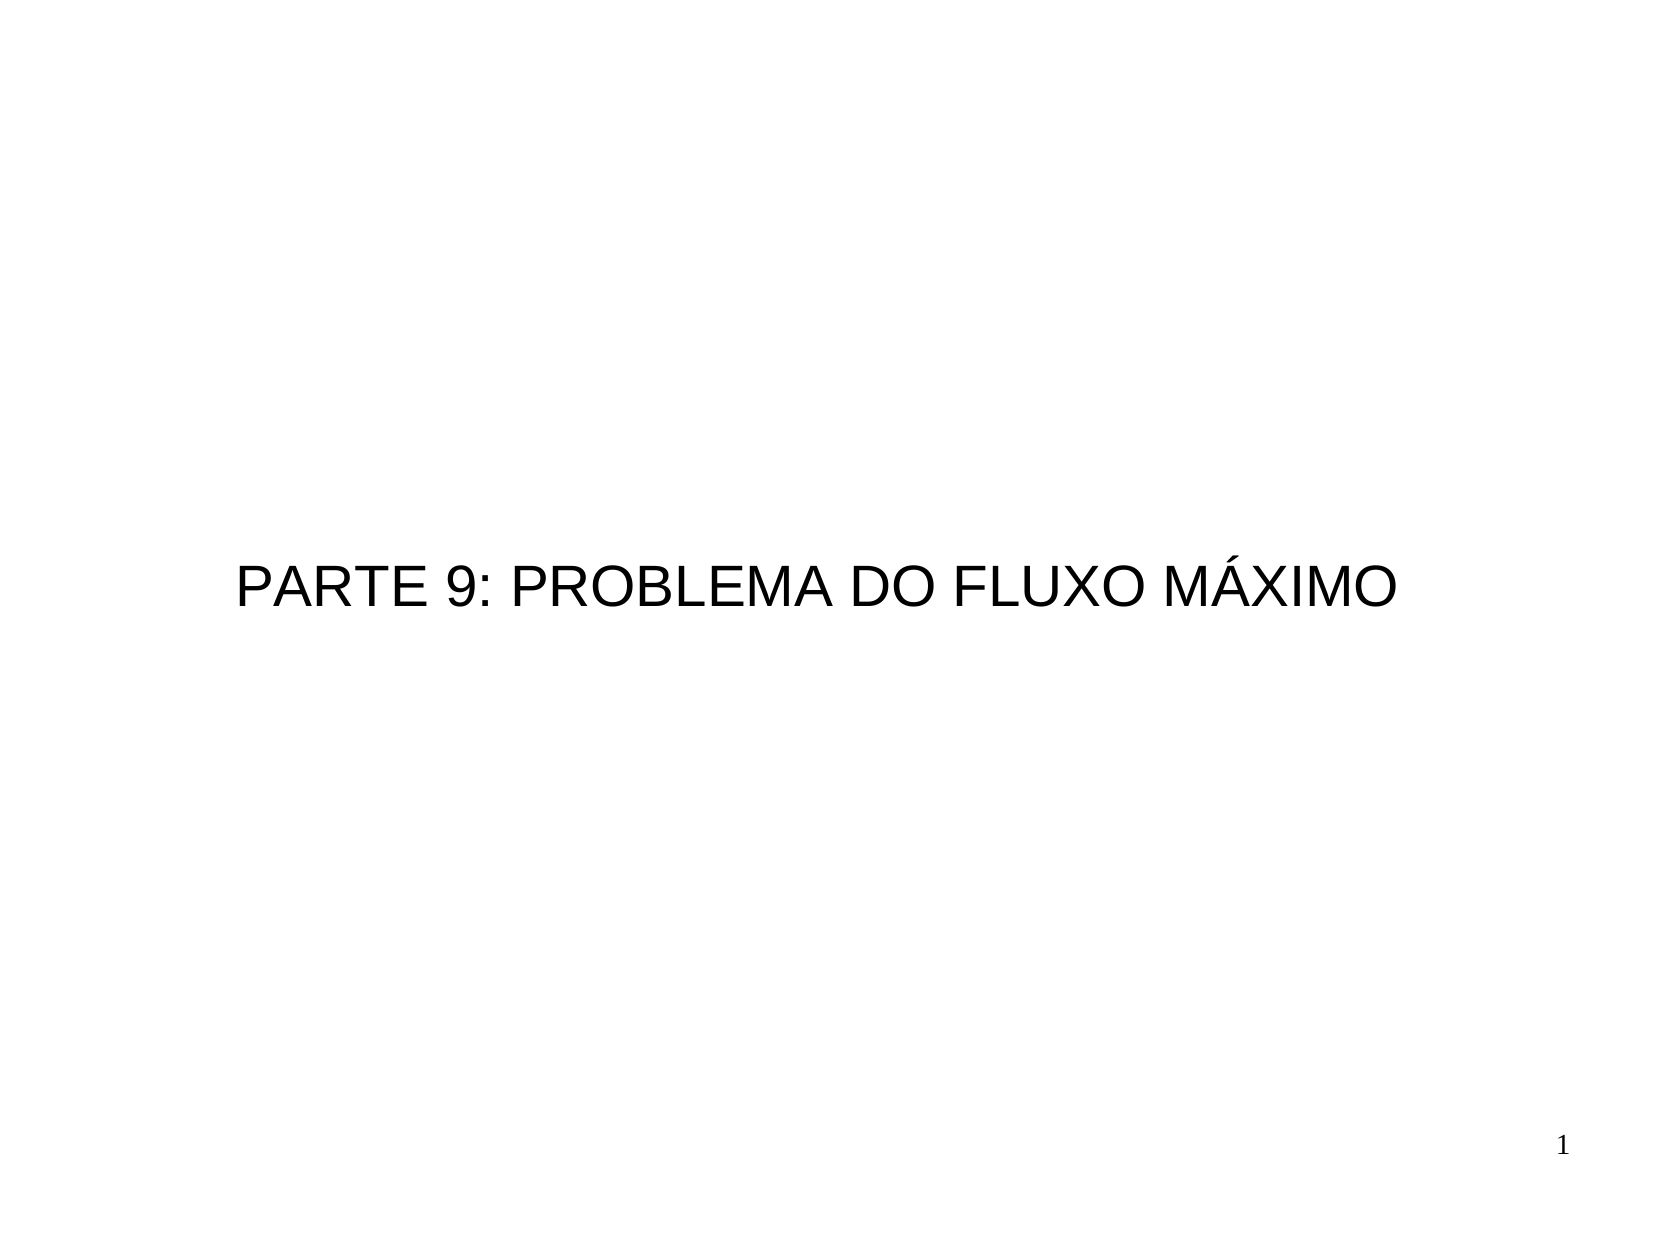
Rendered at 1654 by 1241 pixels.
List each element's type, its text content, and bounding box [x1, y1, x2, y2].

list PARTE 9: PROBLEMA DO FLUXO MÁXIMO [220, 550, 1447, 689]
